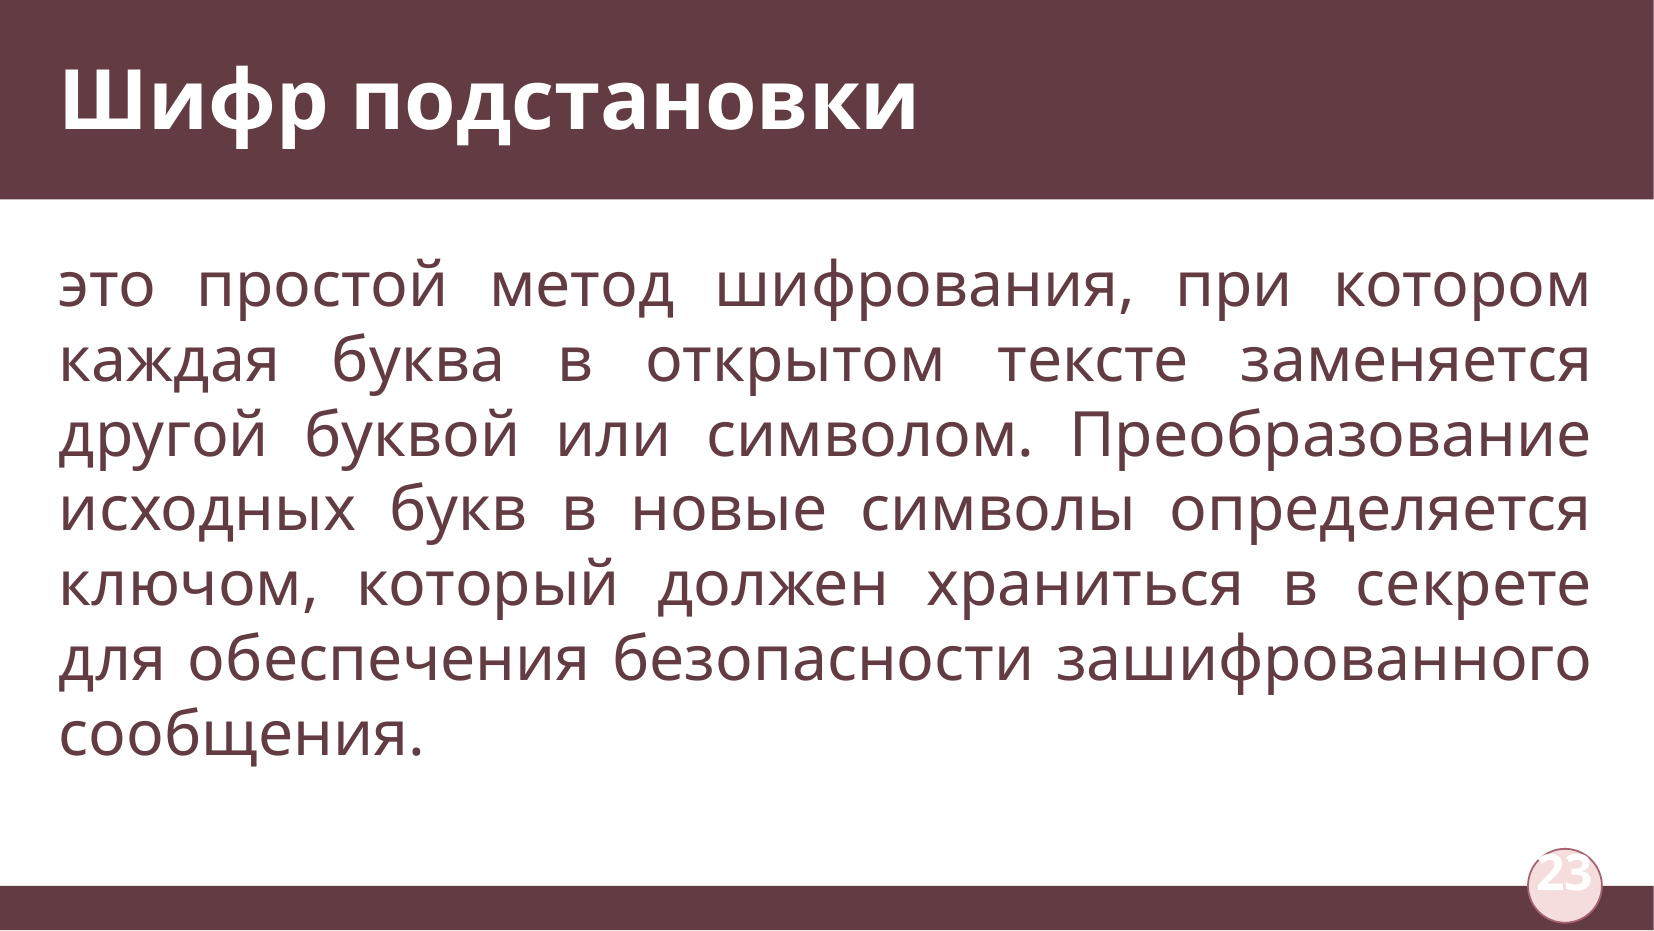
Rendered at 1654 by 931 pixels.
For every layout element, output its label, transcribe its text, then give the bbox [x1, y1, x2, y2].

title Шифр подстановки [59, 37, 1595, 155]
list это простой метод шифрования, при котором каждая буква в открытом тексте заменяется другой буквой или символом. Преобразование исходных букв в новые символы определяется ключом, который должен храниться в секрете для обеспечения безопасности зашифрованного сообщения. [59, 243, 1595, 769]
